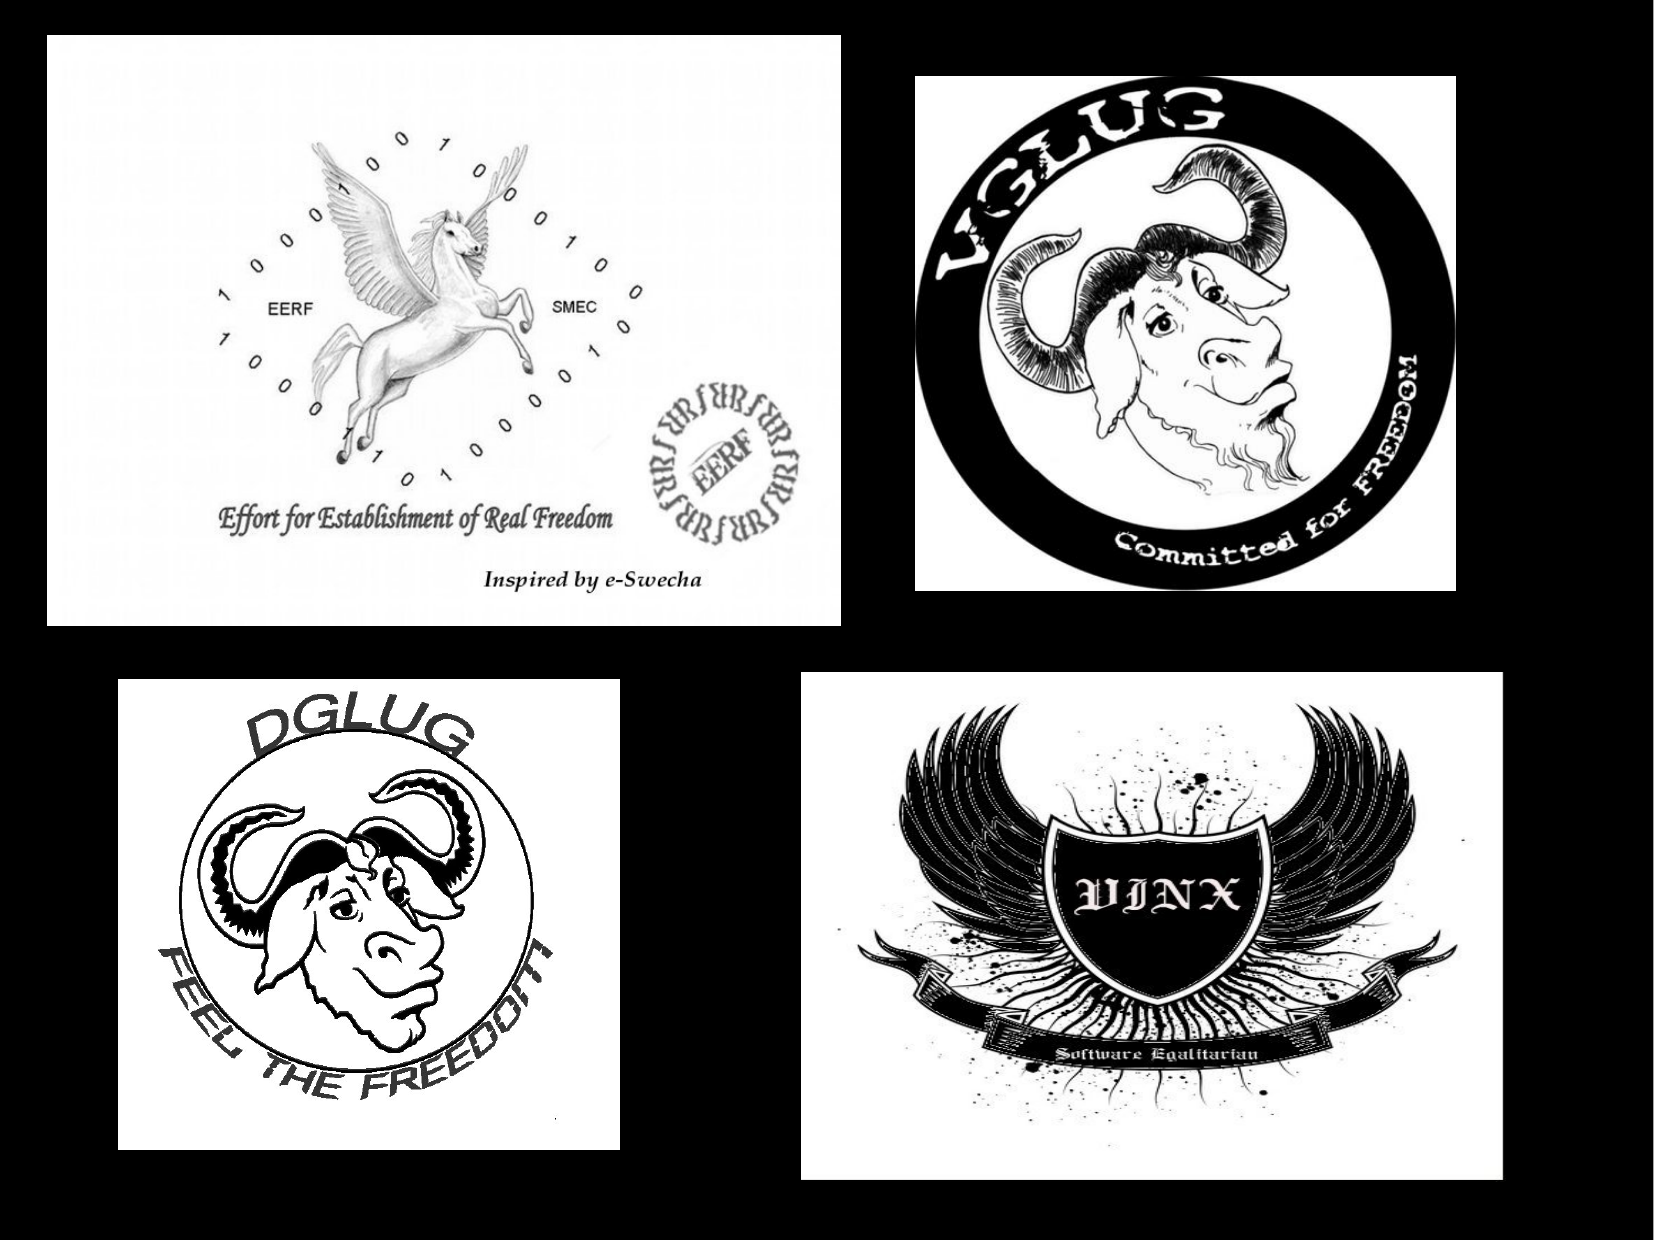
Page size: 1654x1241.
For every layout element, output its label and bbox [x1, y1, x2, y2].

picture [47, 35, 841, 626]
picture [118, 679, 620, 1151]
picture [801, 672, 1506, 1182]
picture [915, 76, 1456, 591]
